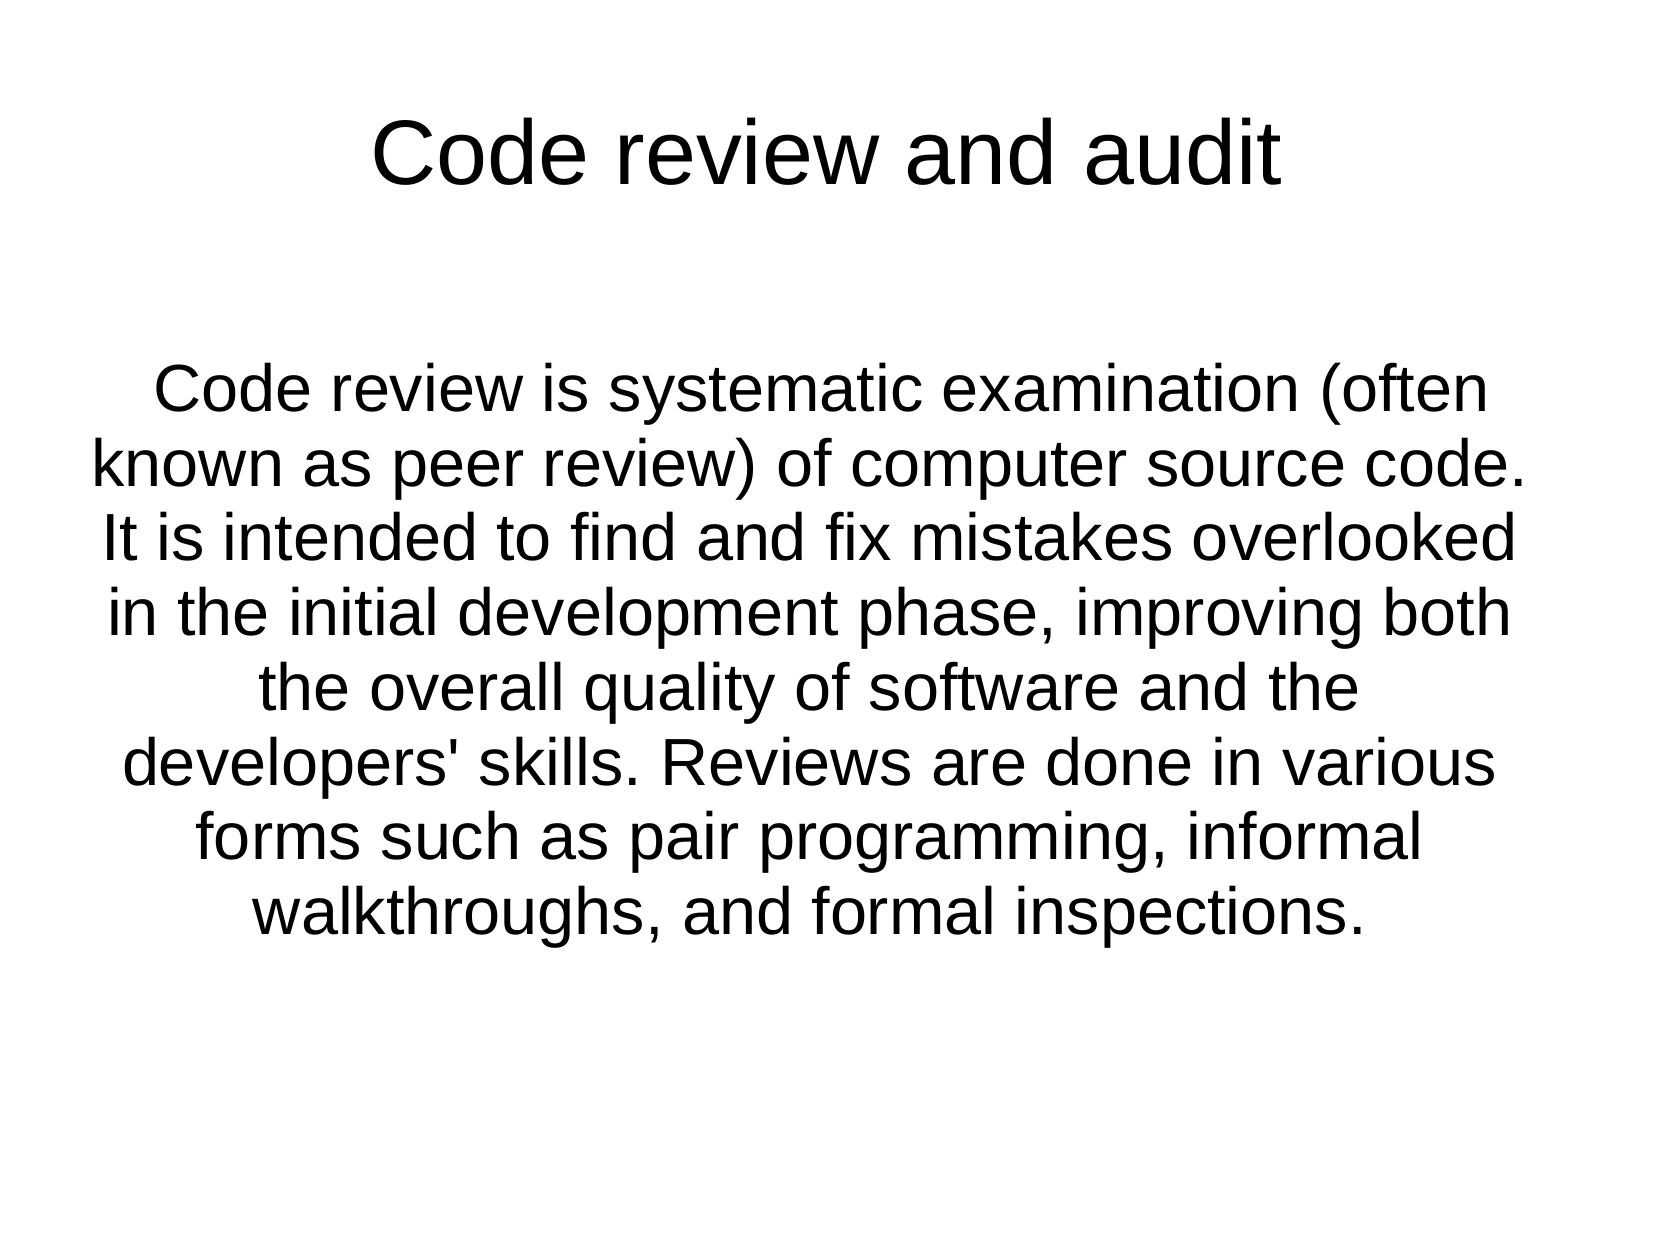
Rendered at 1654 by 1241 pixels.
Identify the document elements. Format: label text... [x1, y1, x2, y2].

title Code review and audit [82, 49, 1571, 257]
subtitle Code review is systematic examination (often known as peer review) of computer source code. It is intended to find and fix mistakes overlooked in the initial development phase, improving both the overall quality of software and the developers' skills. Reviews are done in various forms such as pair programming, informal walkthroughs, and formal inspections. [82, 290, 1538, 1010]
